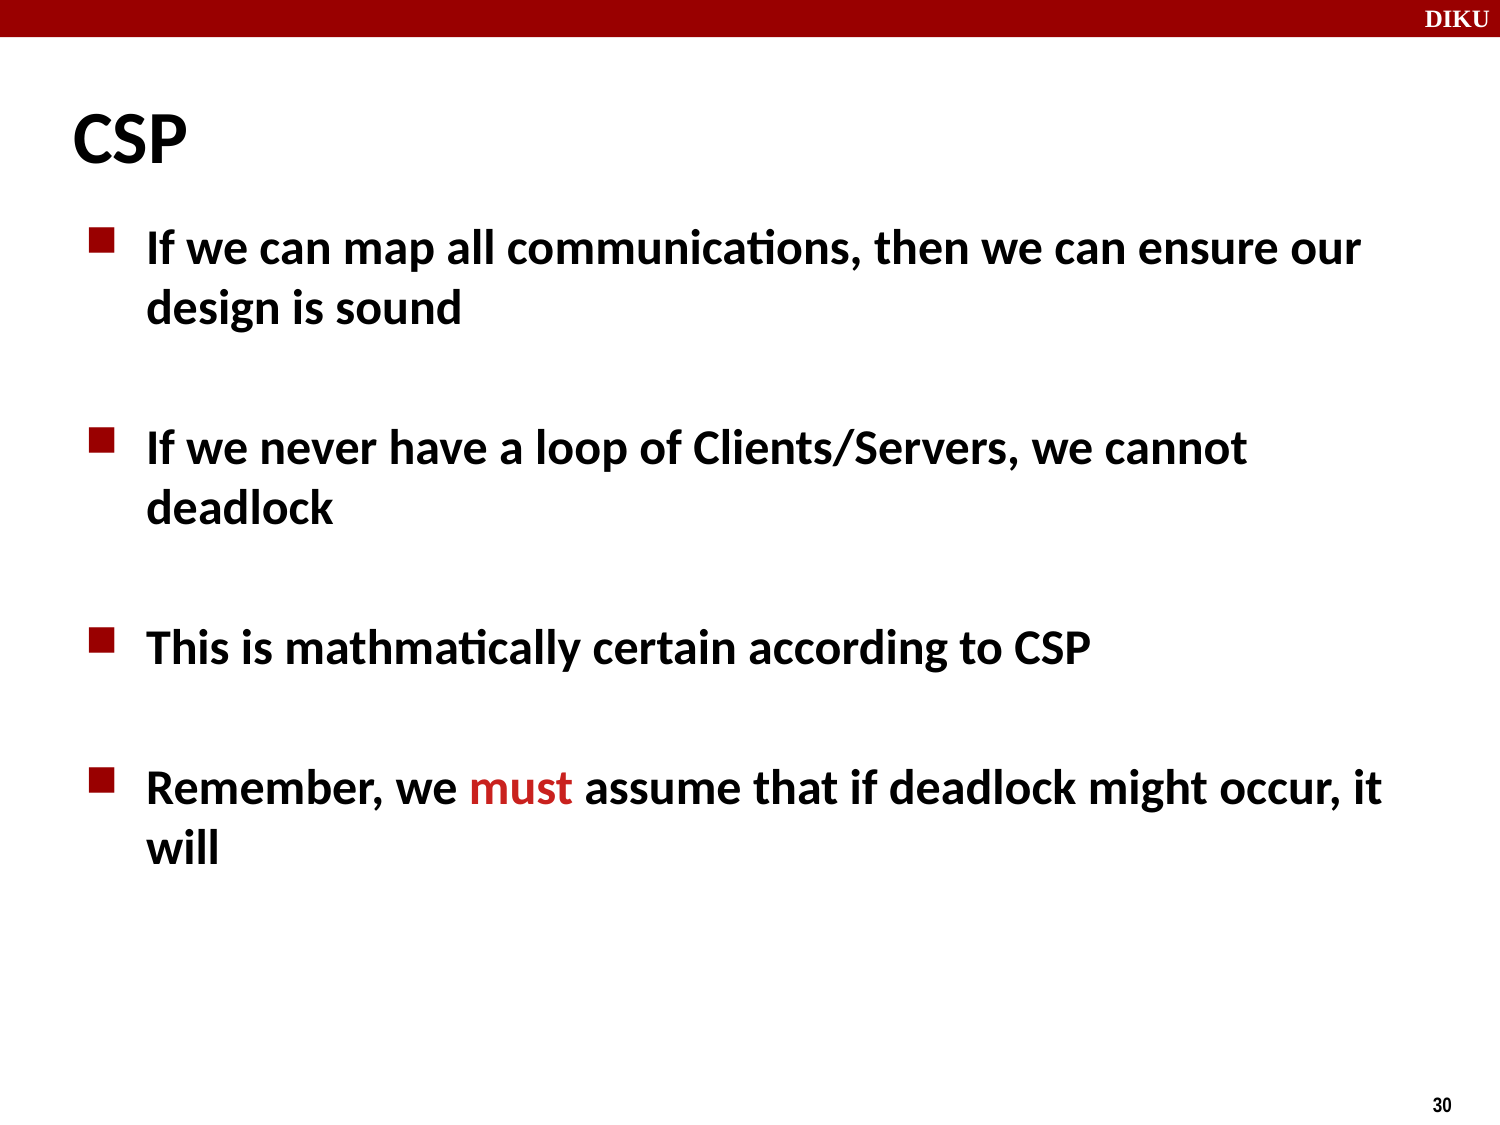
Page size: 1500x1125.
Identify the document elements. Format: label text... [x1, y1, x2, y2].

text_box CSP [58, 71, 1304, 197]
text_box If we can map all communications, then we can ensure our design is sound If we never have a loop of Clients/Servers, we cannot deadlock This is mathmatically certain according to CSP Remember, we must assume that if deadlock might occur, it will [74, 207, 1421, 631]
